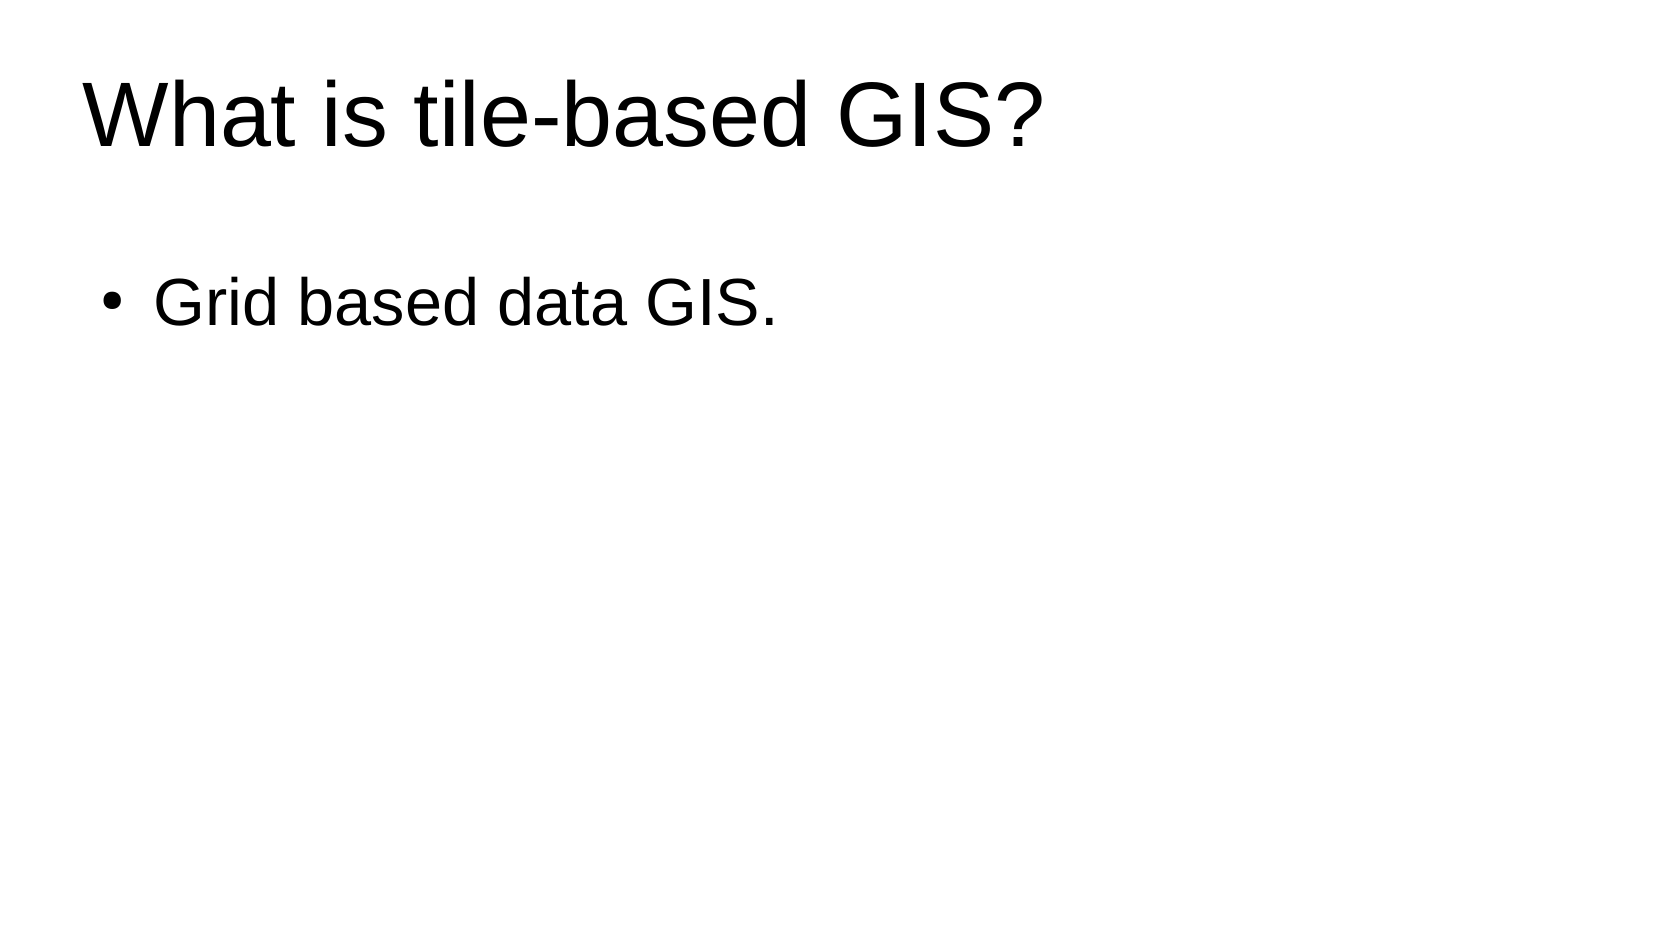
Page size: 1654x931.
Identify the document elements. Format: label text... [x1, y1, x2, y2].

title What is tile-based GIS? [82, 37, 1571, 193]
list Grid based data GIS. [82, 264, 1571, 805]
